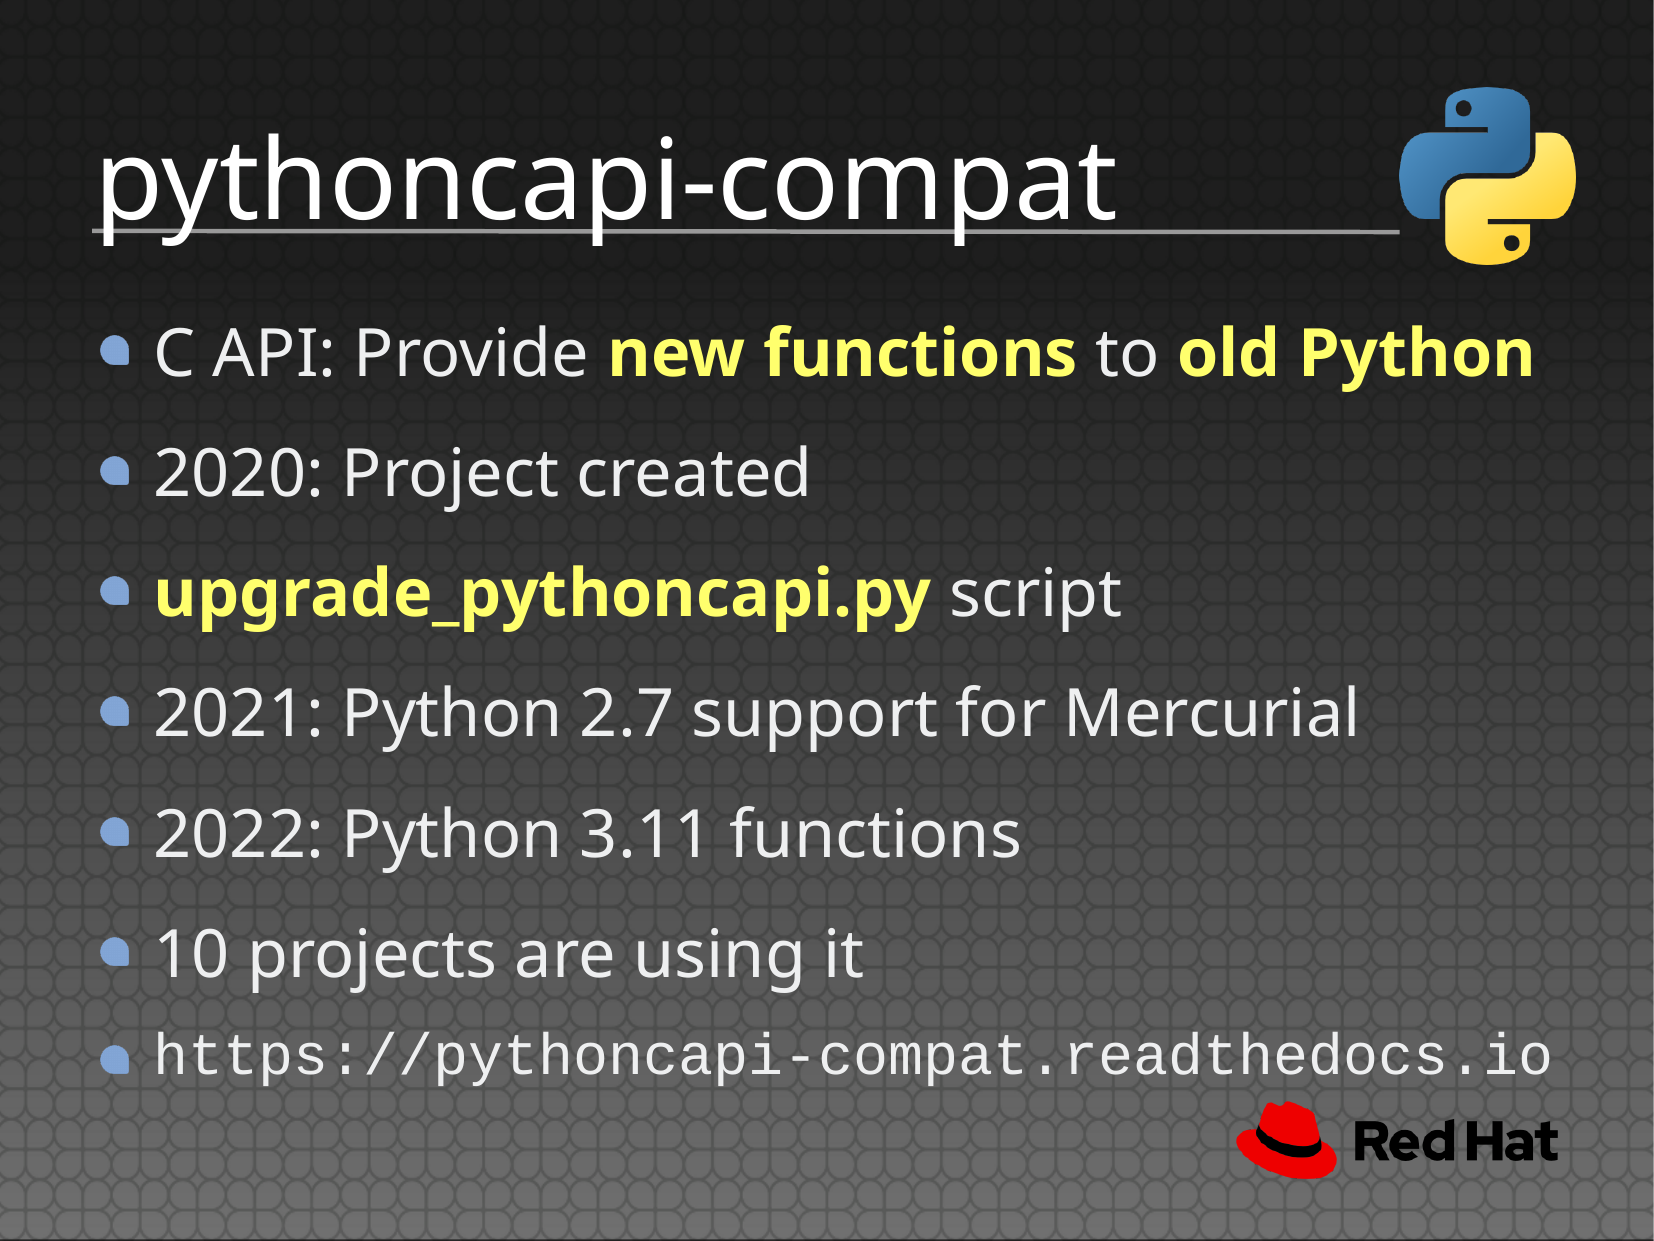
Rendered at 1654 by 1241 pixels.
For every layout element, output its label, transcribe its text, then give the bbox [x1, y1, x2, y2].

list C API: Provide new functions to old Python 2020: Project created upgrade_pythoncapi.py script 2021: Python 2.7 support for Mercurial 2022: Python 3.11 functions 10 projects are using it https://pythoncapi-compat.readthedocs.io [82, 304, 1571, 1068]
picture [0, 0, 1654, 1241]
title pythoncapi-compat [94, 100, 1426, 251]
